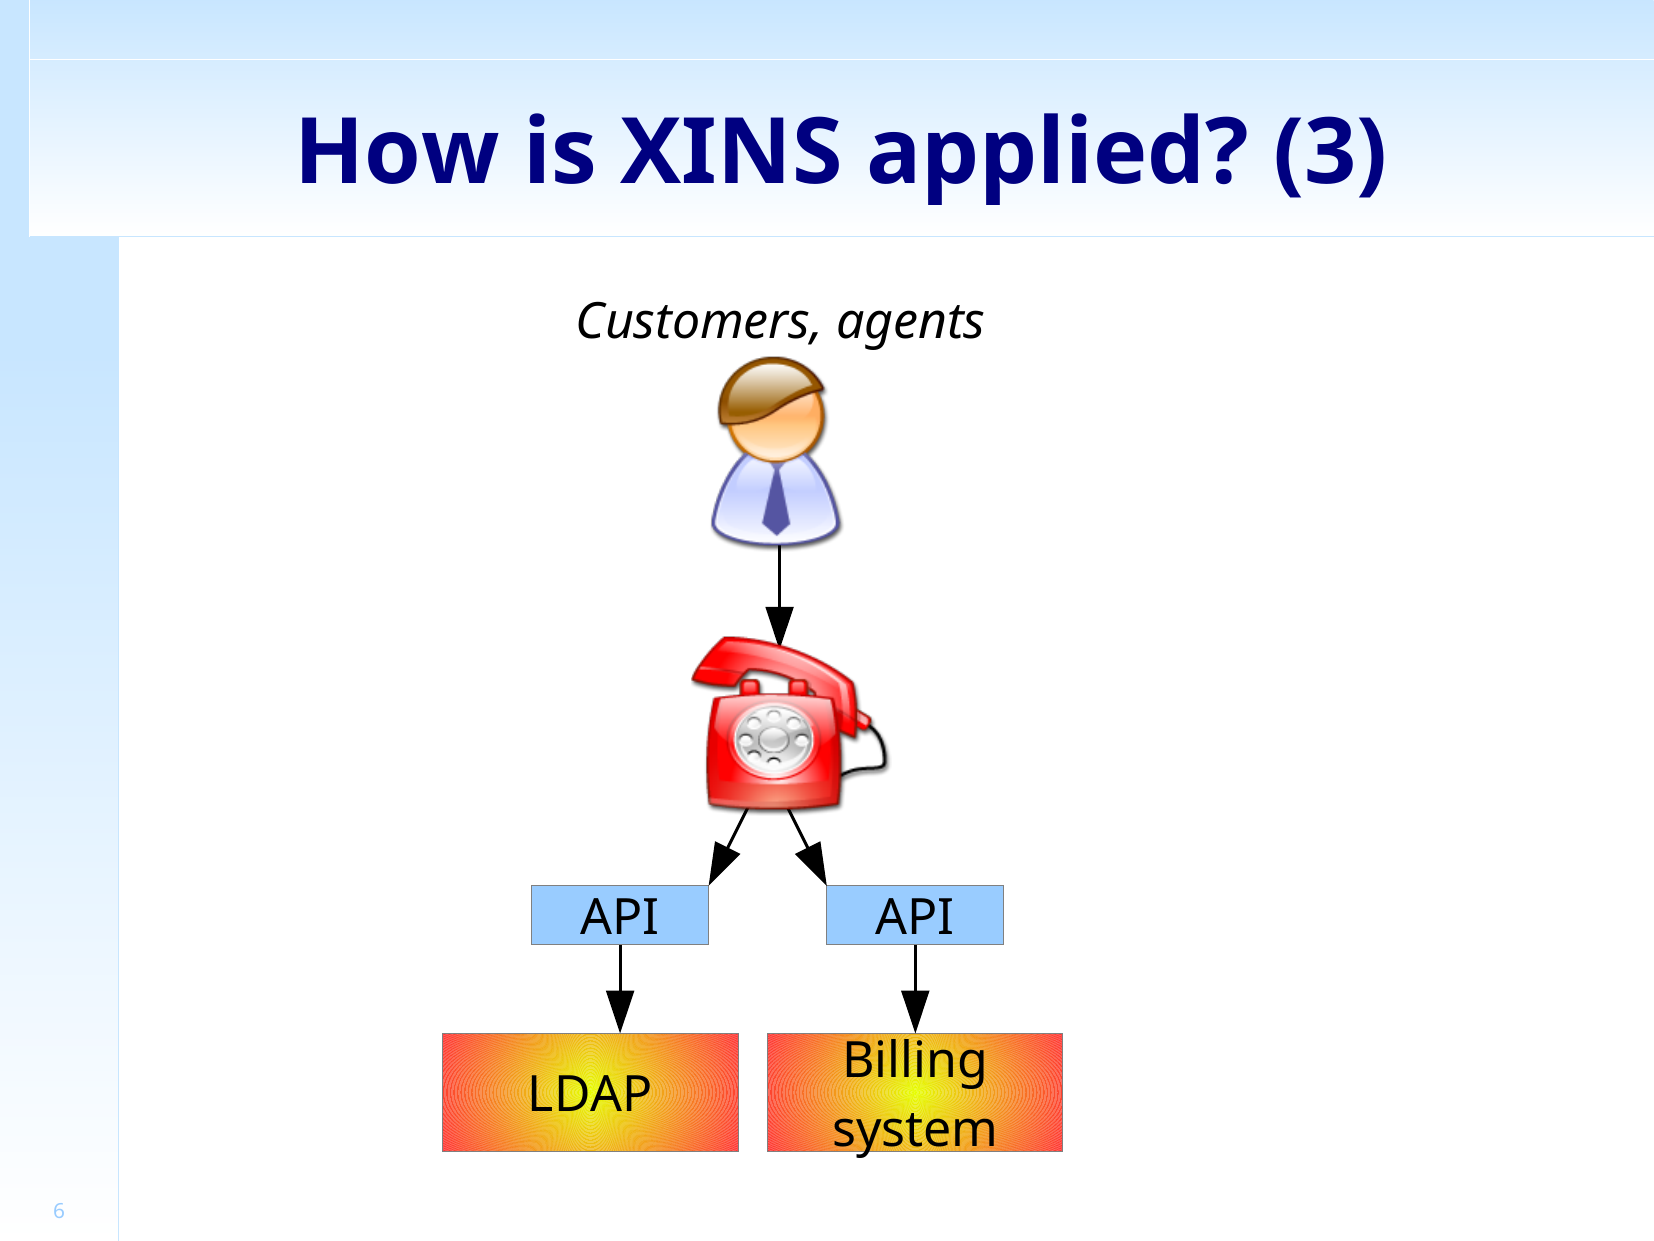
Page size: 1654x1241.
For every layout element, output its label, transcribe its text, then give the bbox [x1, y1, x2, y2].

text_box Billing system [767, 1033, 1063, 1152]
text_box API [826, 885, 1004, 945]
picture [679, 354, 880, 555]
text_box LDAP [442, 1033, 739, 1152]
text_box Customers, agents [561, 289, 916, 349]
text_box API [531, 885, 709, 945]
title How is XINS applied? (3) [29, 59, 1654, 237]
picture [691, 626, 892, 827]
